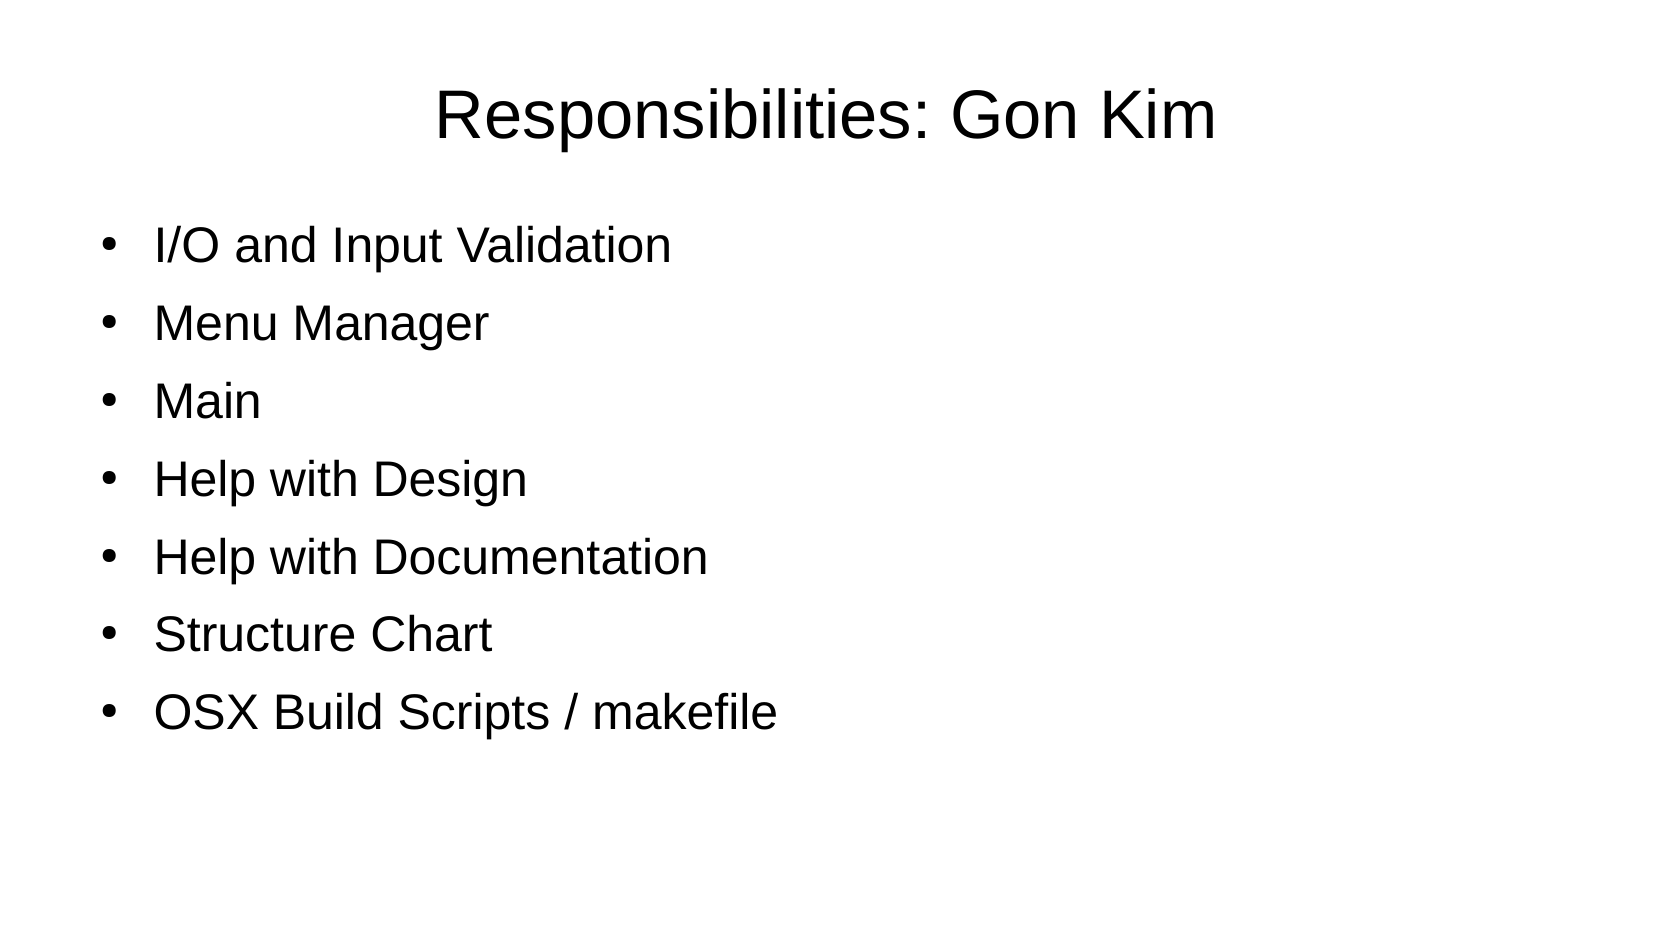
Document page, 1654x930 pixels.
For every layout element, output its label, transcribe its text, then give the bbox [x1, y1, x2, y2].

list I/O and Input Validation Menu Manager Main Help with Design Help with Documentation Structure Chart OSX Build Scripts / makefile [82, 217, 1538, 757]
title Responsibilities: Gon Kim [82, 36, 1571, 193]
